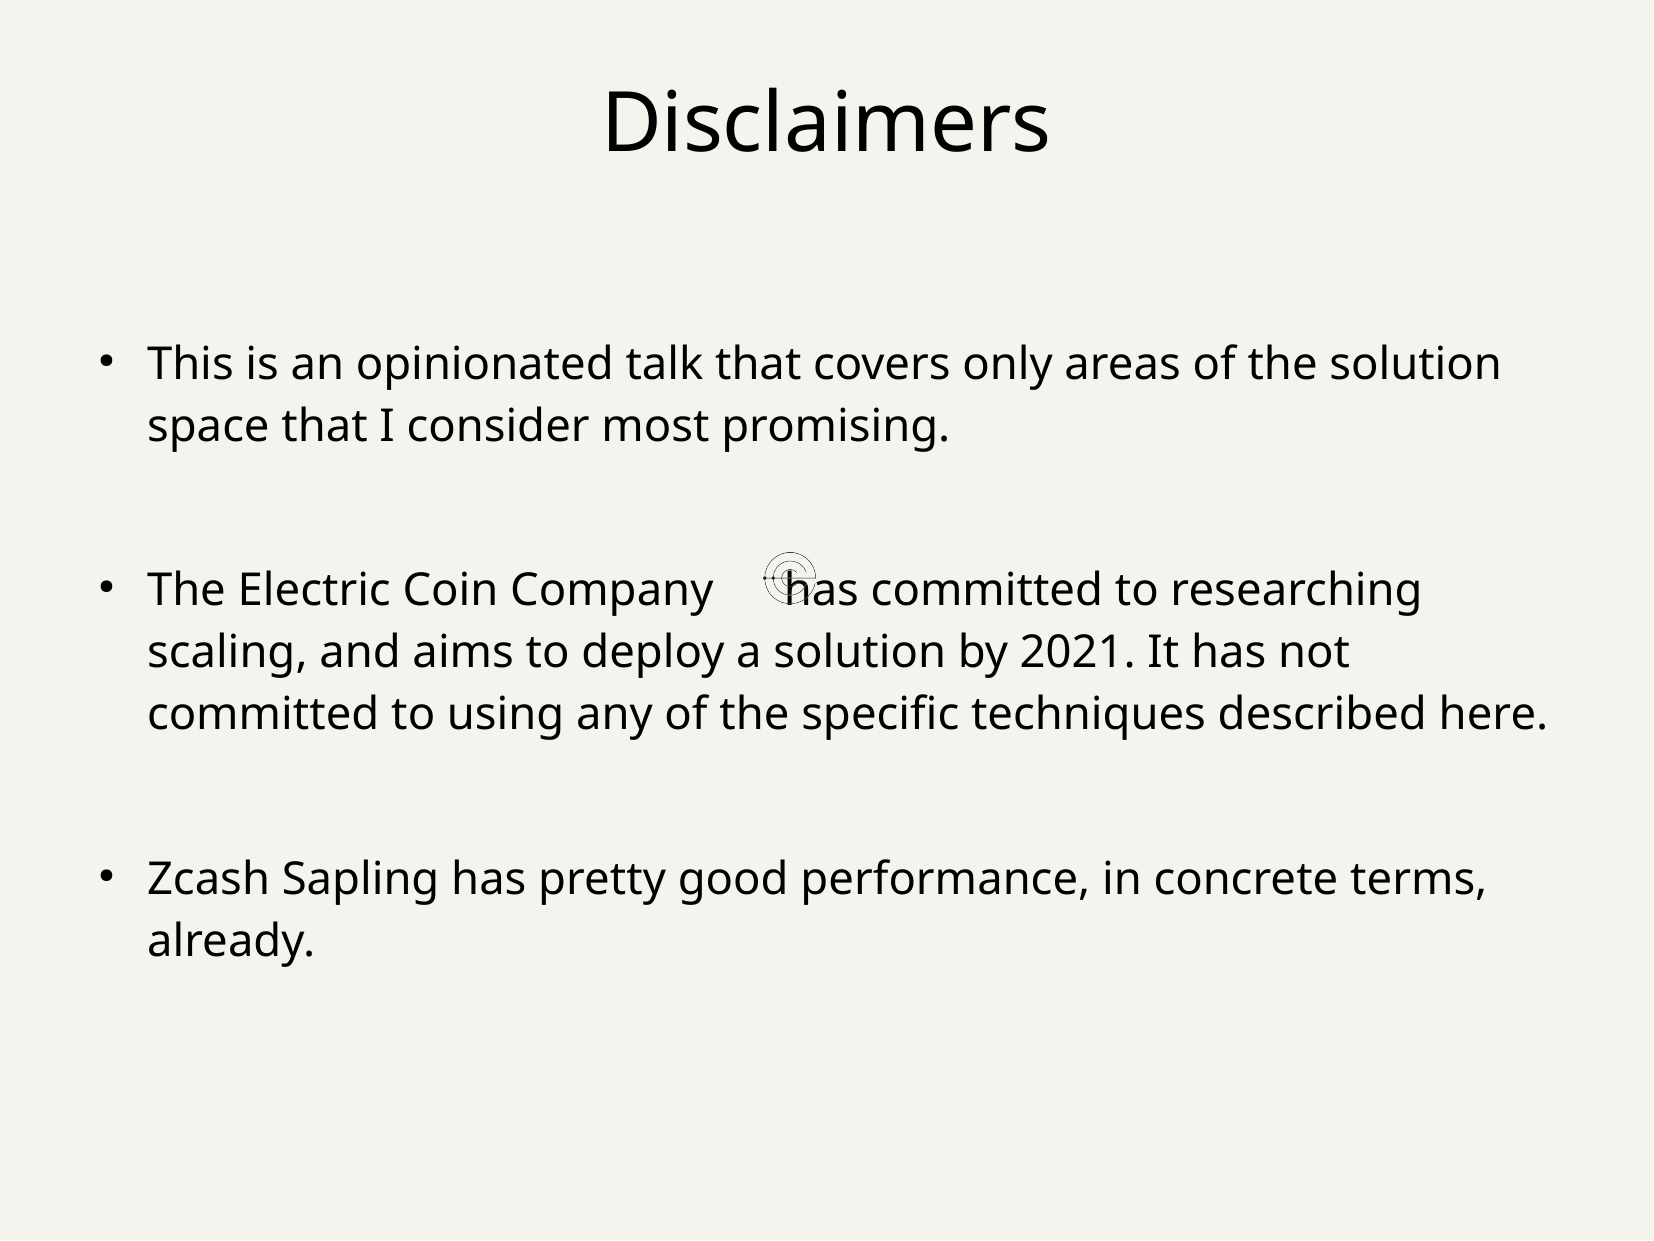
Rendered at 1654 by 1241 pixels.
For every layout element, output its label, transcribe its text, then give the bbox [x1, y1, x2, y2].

list This is an opinionated talk that covers only areas of the solution space that I consider most promising. The Electric Coin Company has committed to researching scaling, and aims to deploy a solution by 2021. It has not committed to using any of the specific techniques described here. Zcash Sapling has pretty good performance, in concrete terms, already. [82, 330, 1583, 1016]
picture [763, 552, 816, 604]
title Disclaimers [82, 49, 1571, 189]
